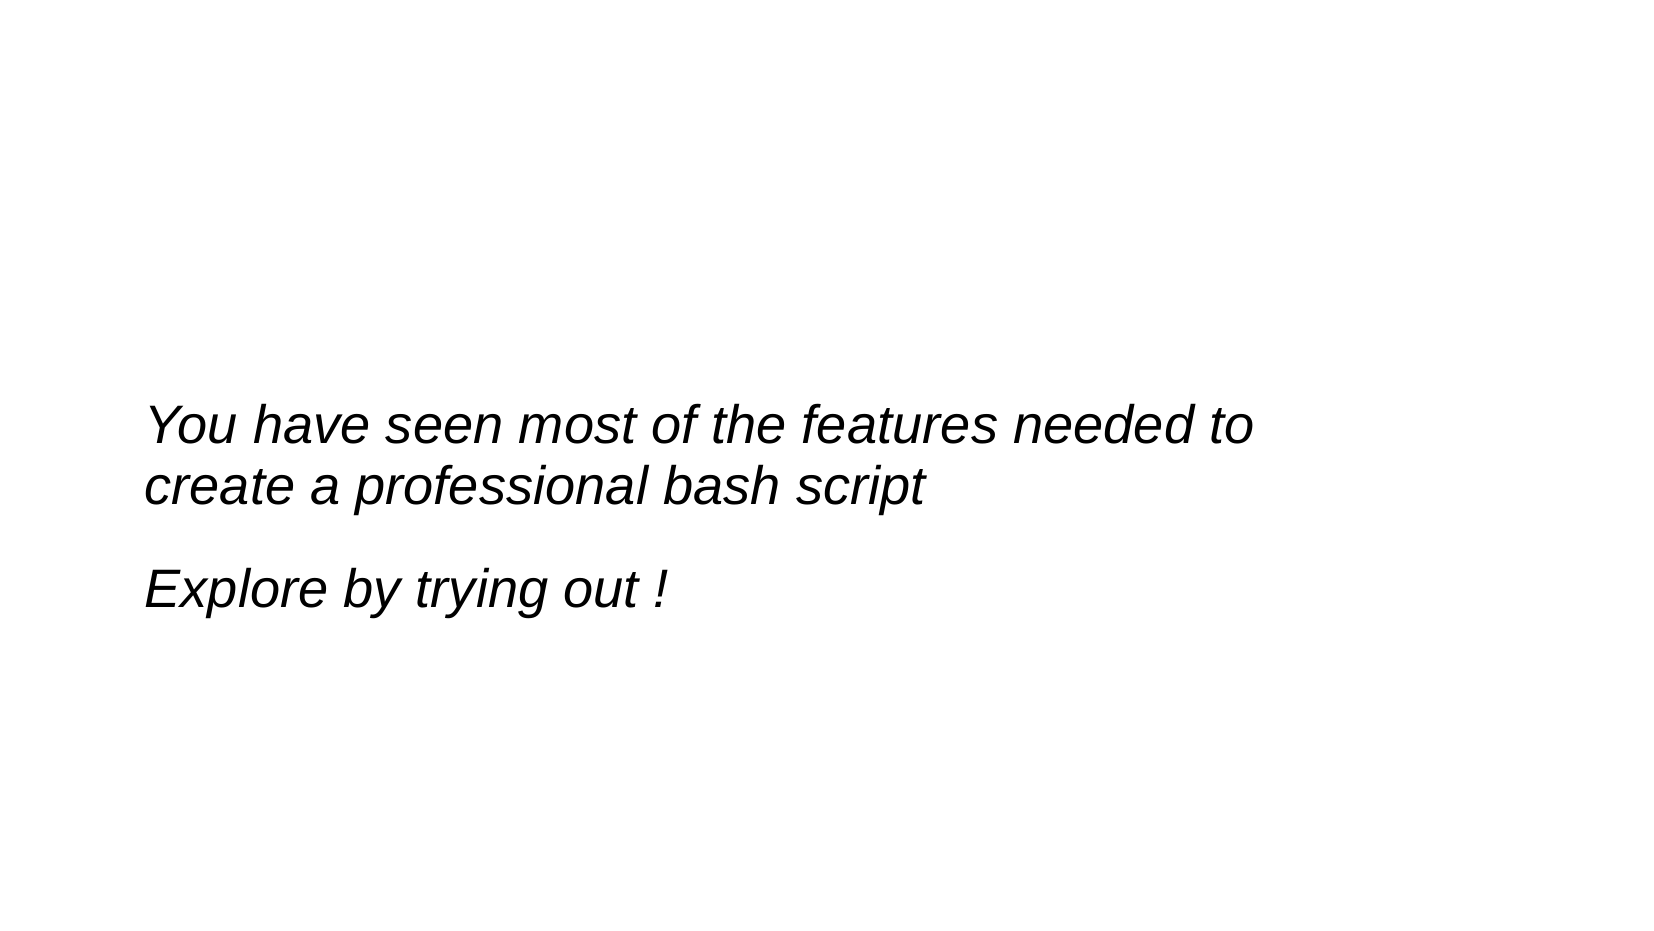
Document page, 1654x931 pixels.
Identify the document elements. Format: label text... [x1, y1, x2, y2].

text_box You have seen most of the features needed to create a professional bash script Explore by trying out ! [129, 387, 1524, 626]
